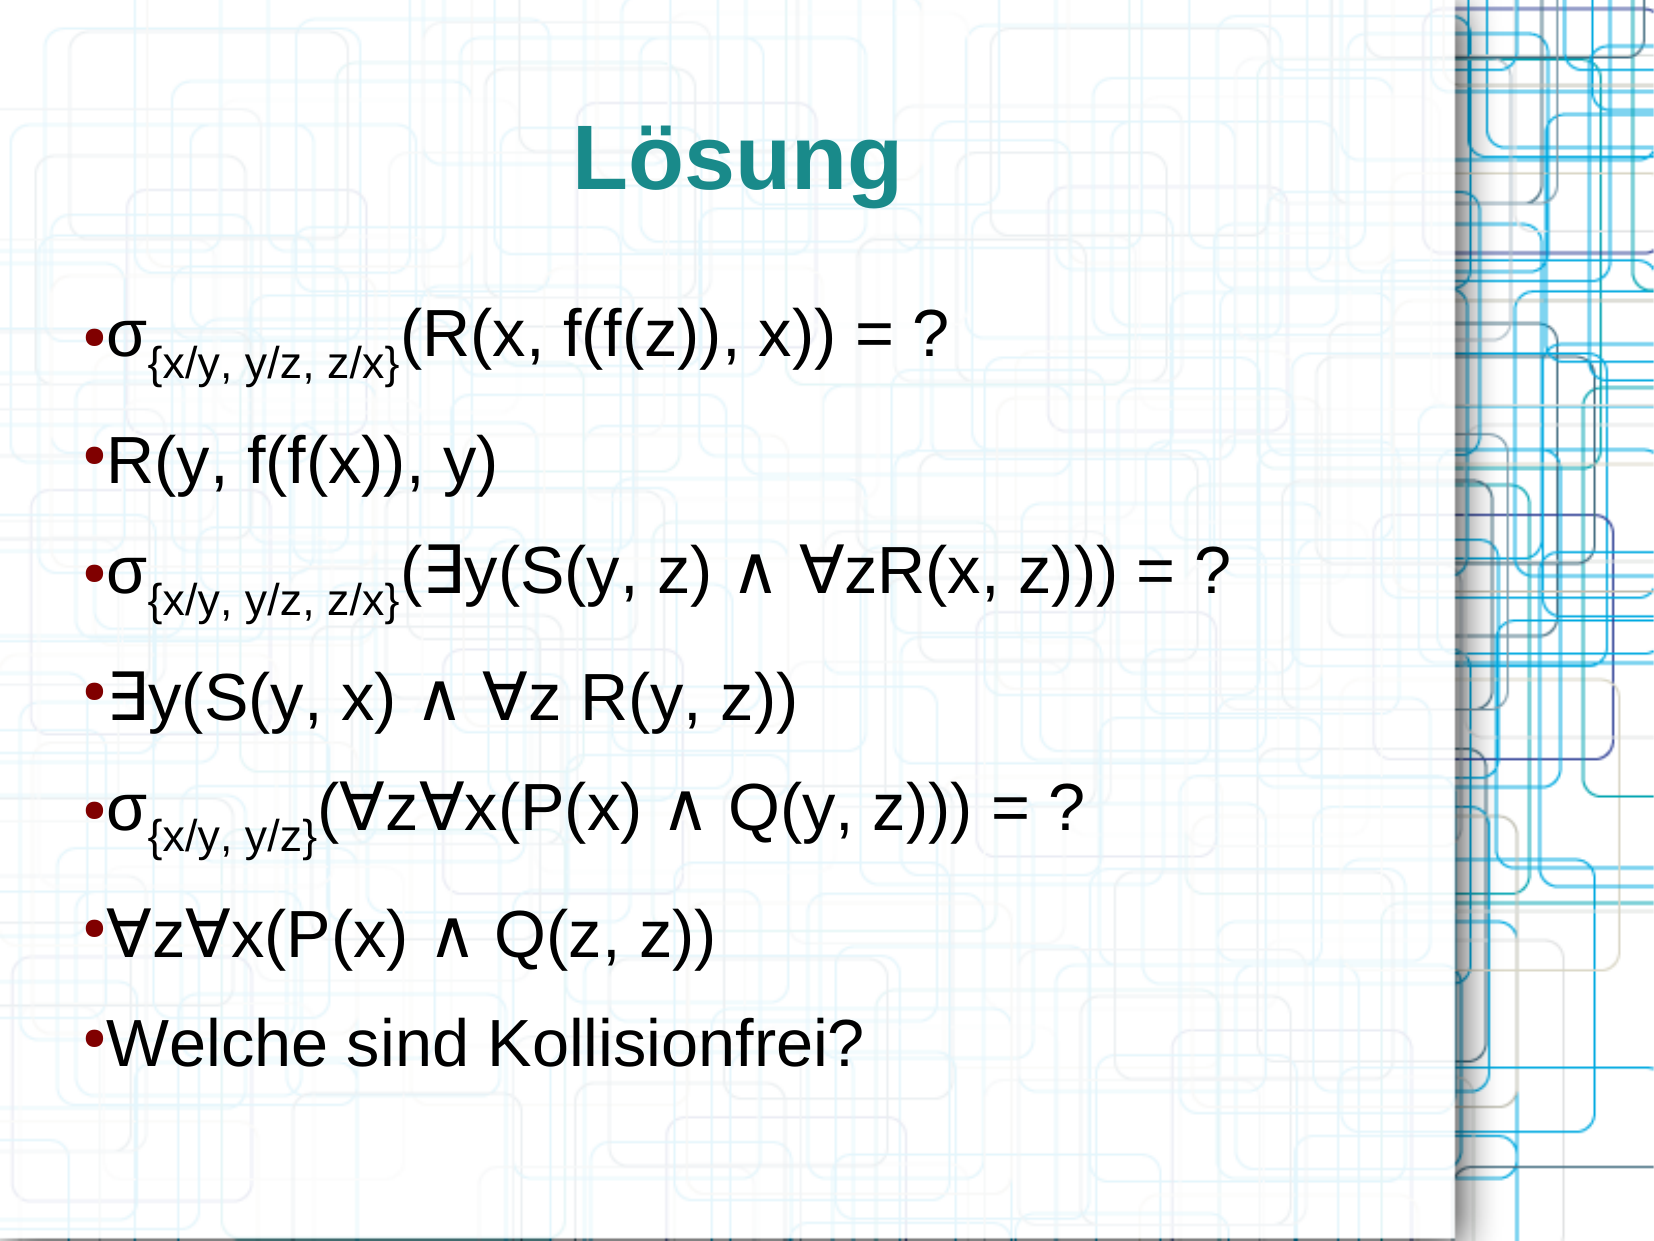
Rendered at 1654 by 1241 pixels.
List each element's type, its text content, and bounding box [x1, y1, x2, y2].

title Lösung [59, 49, 1418, 257]
list σ{x/y, y/z, z/x}(R(x, f(f(z)), x)) = ? R(y, f(f(x)), y) σ{x/y, y/z, z/x}(∃y(S(y, z) ∧ ∀zR(x, z))) = ? ∃y(S(y, x) ∧ ∀z R(y, z)) σ{x/y, y/z}(∀z∀x(P(x) ∧ Q(y, z))) = ? ∀z∀x(P(x) ∧ Q(z, z)) Welche sind Kollisionfrei? [82, 290, 1418, 1109]
